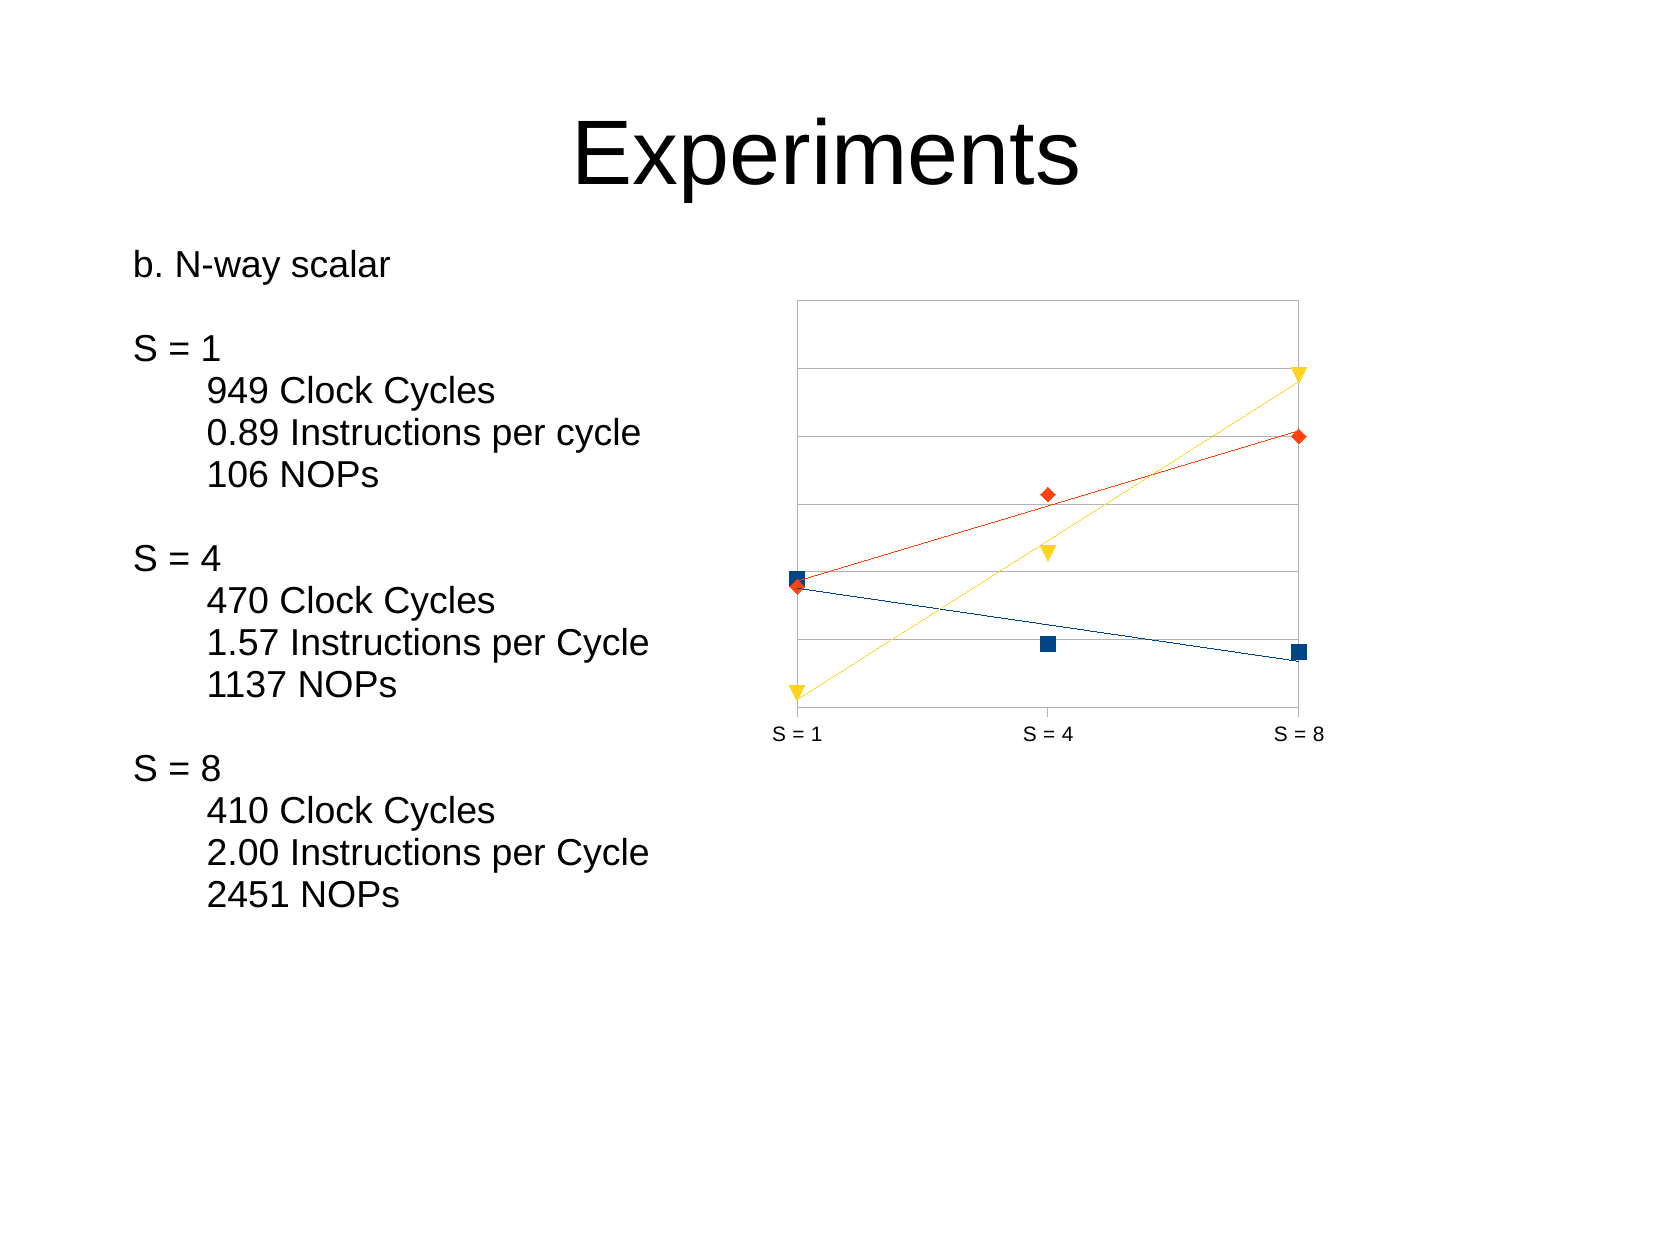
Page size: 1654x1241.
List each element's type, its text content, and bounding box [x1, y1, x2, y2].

text_box b. N-way scalar S = 1 949 Clock Cycles 0.89 Instructions per cycle 106 NOPs S = 4 470 Clock Cycles 1.57 Instructions per Cycle 1137 NOPs S = 8 410 Clock Cycles 2.00 Instructions per Cycle 2451 NOPs [118, 236, 1536, 1091]
title Experiments [82, 49, 1571, 257]
chart [726, 250, 1654, 782]
